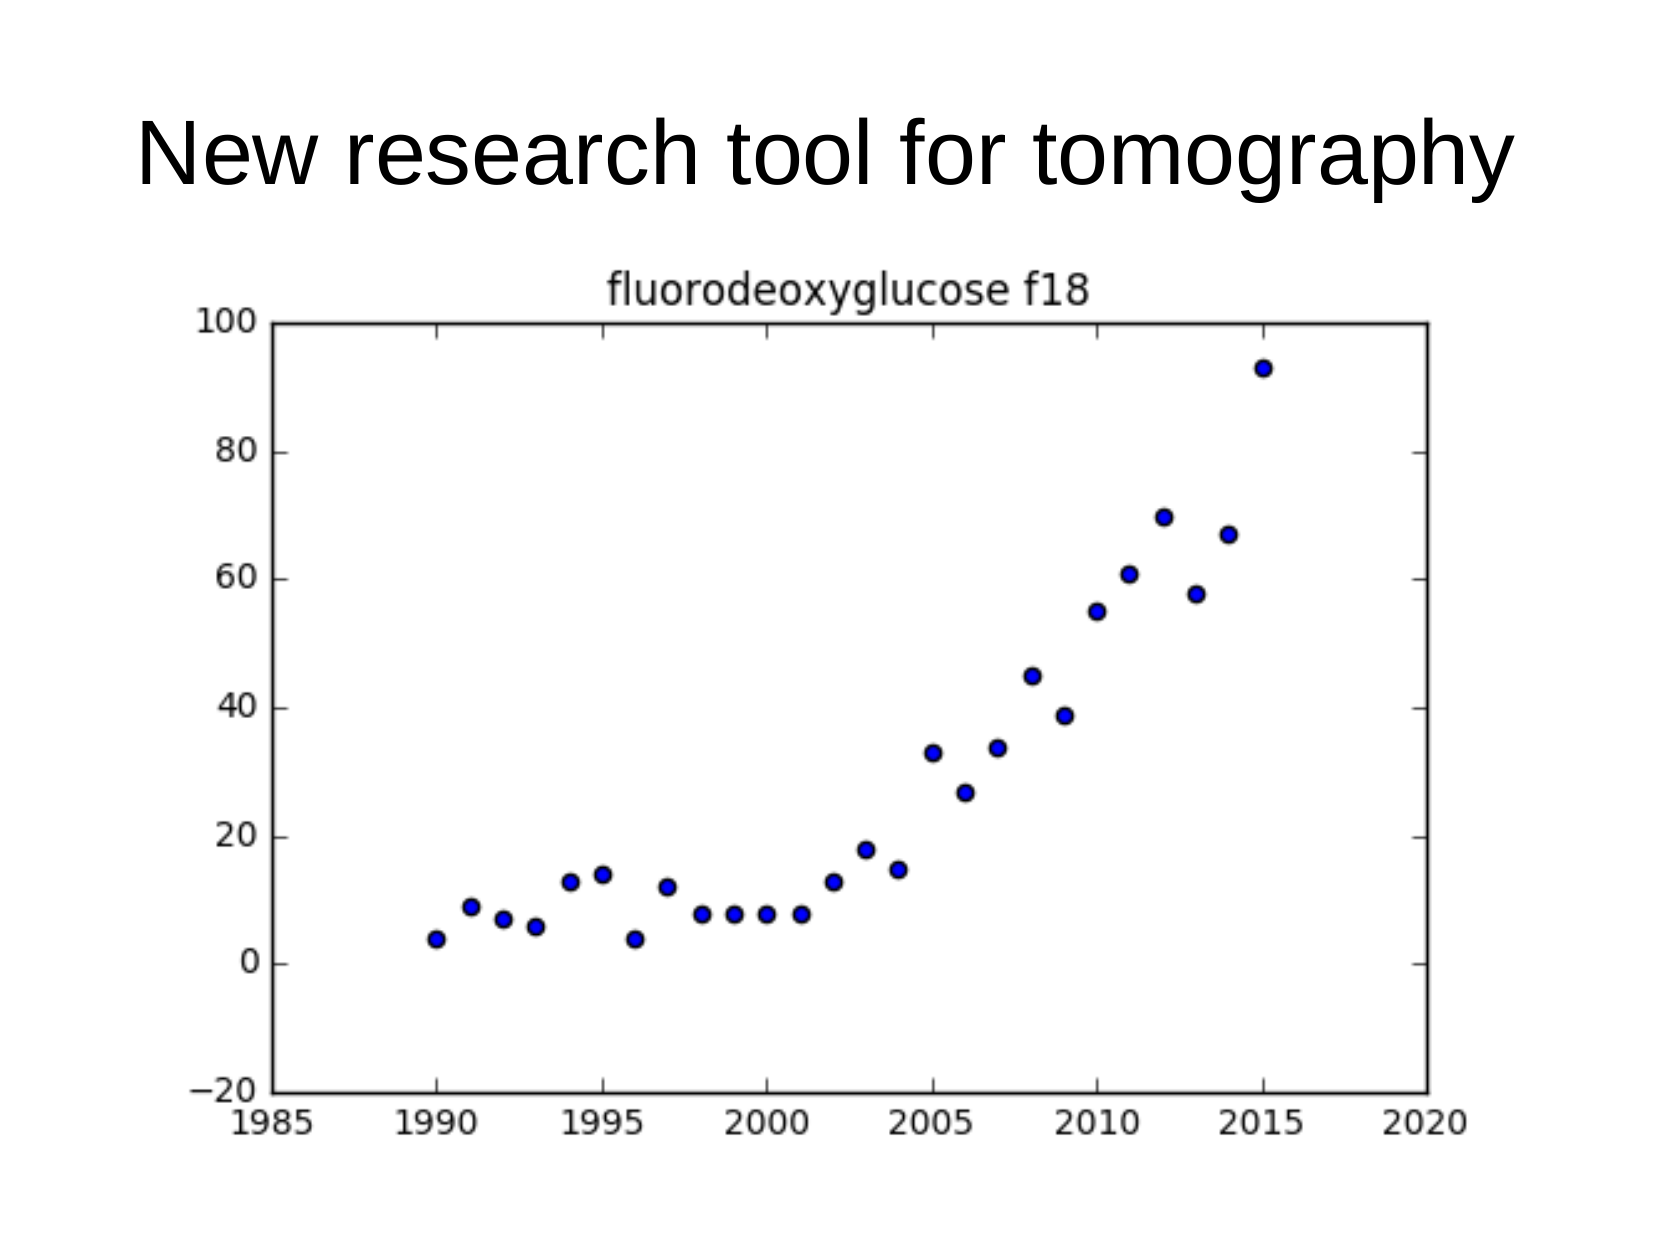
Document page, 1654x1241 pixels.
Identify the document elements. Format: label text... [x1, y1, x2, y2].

picture [86, 224, 1576, 1218]
title New research tool for tomography [82, 49, 1571, 257]
